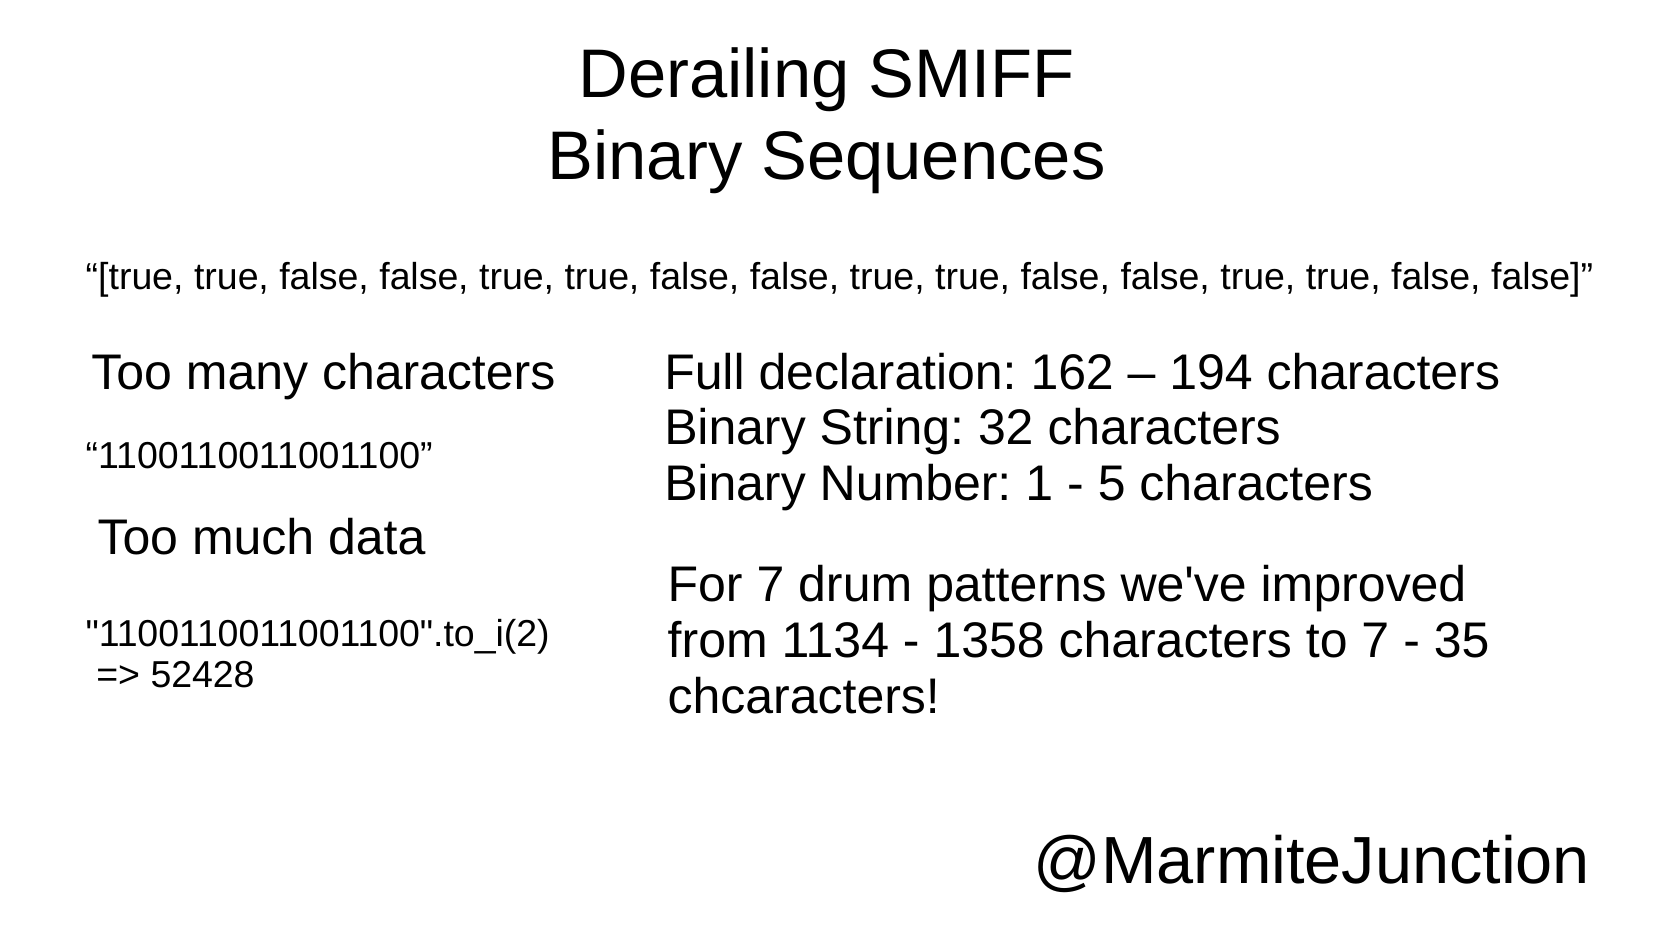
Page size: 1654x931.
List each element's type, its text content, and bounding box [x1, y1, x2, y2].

text_box Full declaration: 162 – 194 characters Binary String: 32 characters Binary Number: 1 - 5 characters [649, 336, 1516, 521]
text_box @MarmiteJunction [1018, 816, 1654, 906]
text_box “[true, true, false, false, true, true, false, false, true, true, false, false, true, true, false, false]” [70, 248, 1610, 305]
text_box "1100110011001100".to_i(2) => 52428 [70, 604, 576, 746]
title Binary Sequences [82, 78, 1571, 234]
text_box For 7 drum patterns we've improved from 1134 - 1358 characters to 7 - 35 chcaracters! [652, 548, 1524, 745]
text_box Too many characters [76, 336, 571, 408]
text_box “1100110011001100” [70, 427, 458, 485]
title Derailing SMIFF [82, 0, 1571, 78]
text_box Too much data [82, 501, 441, 574]
